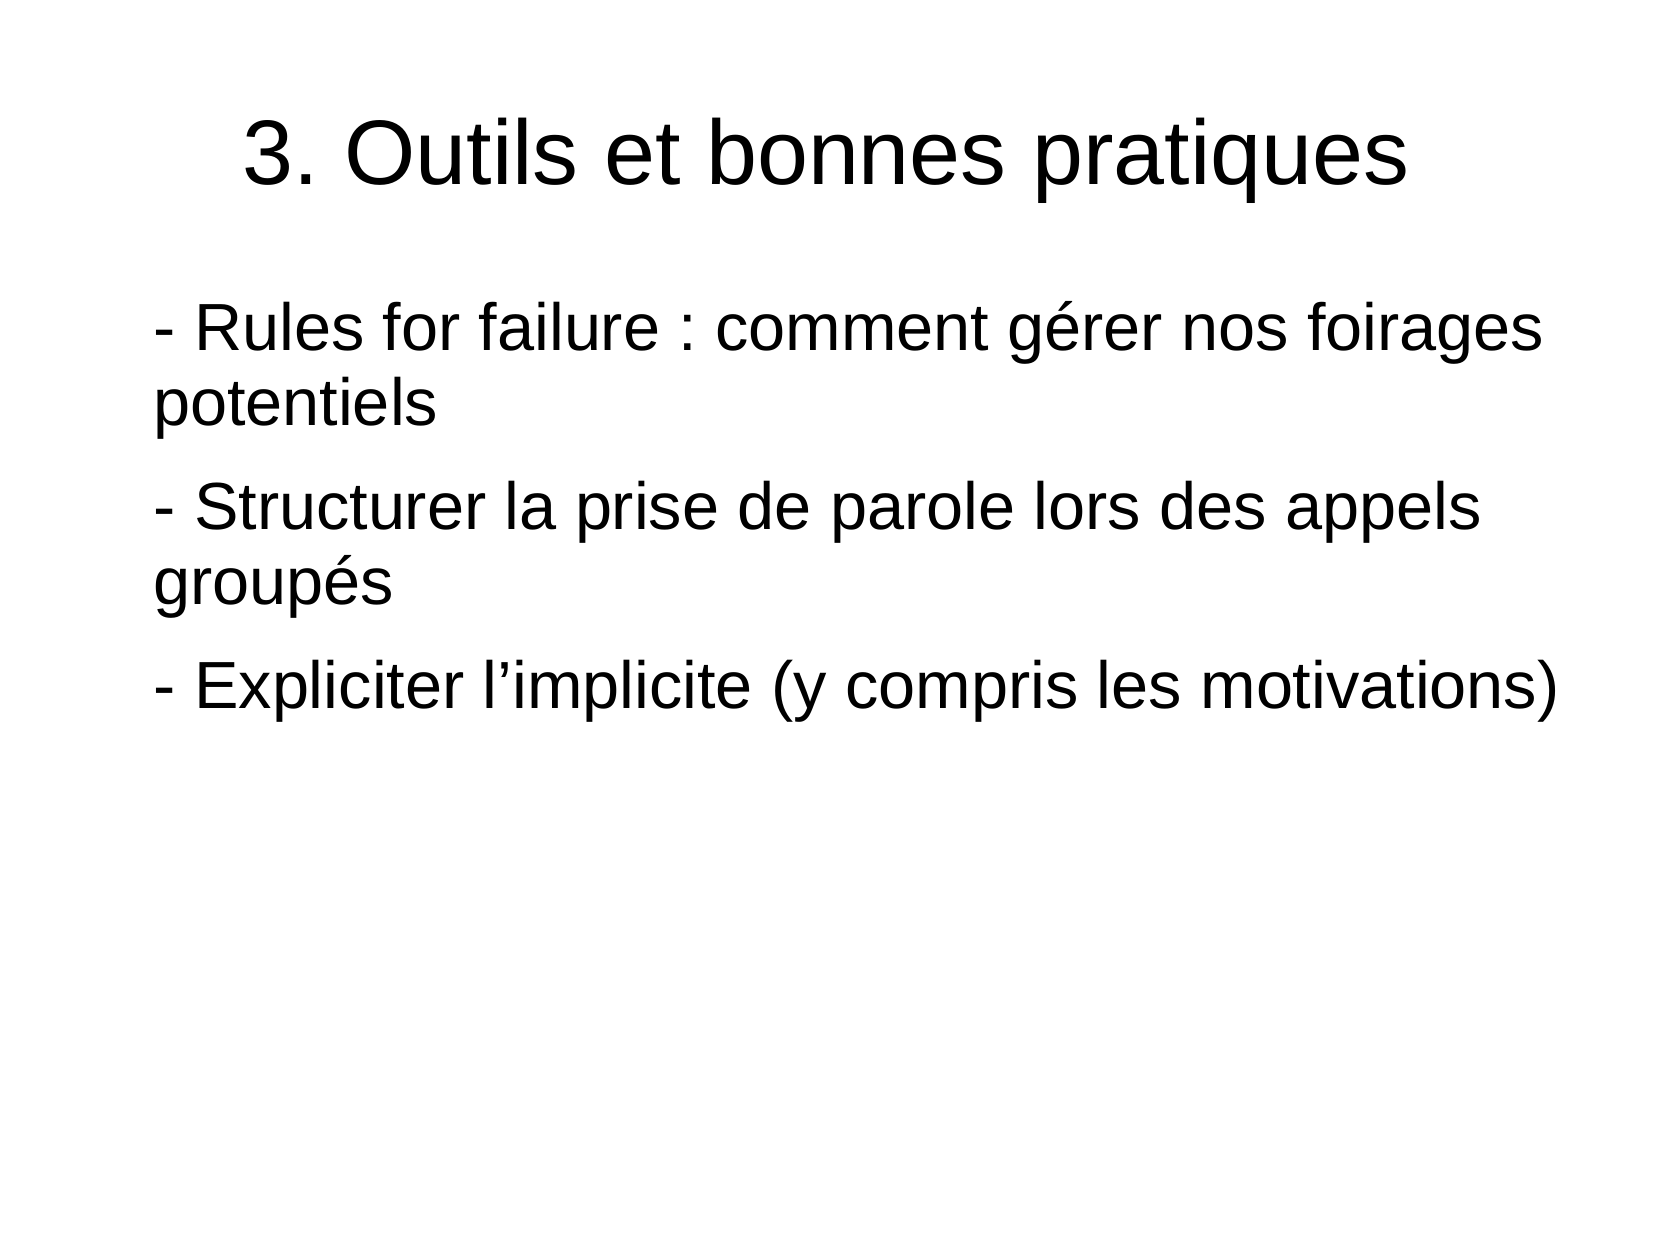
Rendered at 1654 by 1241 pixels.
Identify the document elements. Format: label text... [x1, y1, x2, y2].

list - Rules for failure : comment gérer nos foirages potentiels - Structurer la prise de parole lors des appels groupés - Expliciter l’implicite (y compris les motivations) [82, 290, 1571, 1010]
title 3. Outils et bonnes pratiques [82, 49, 1571, 257]
